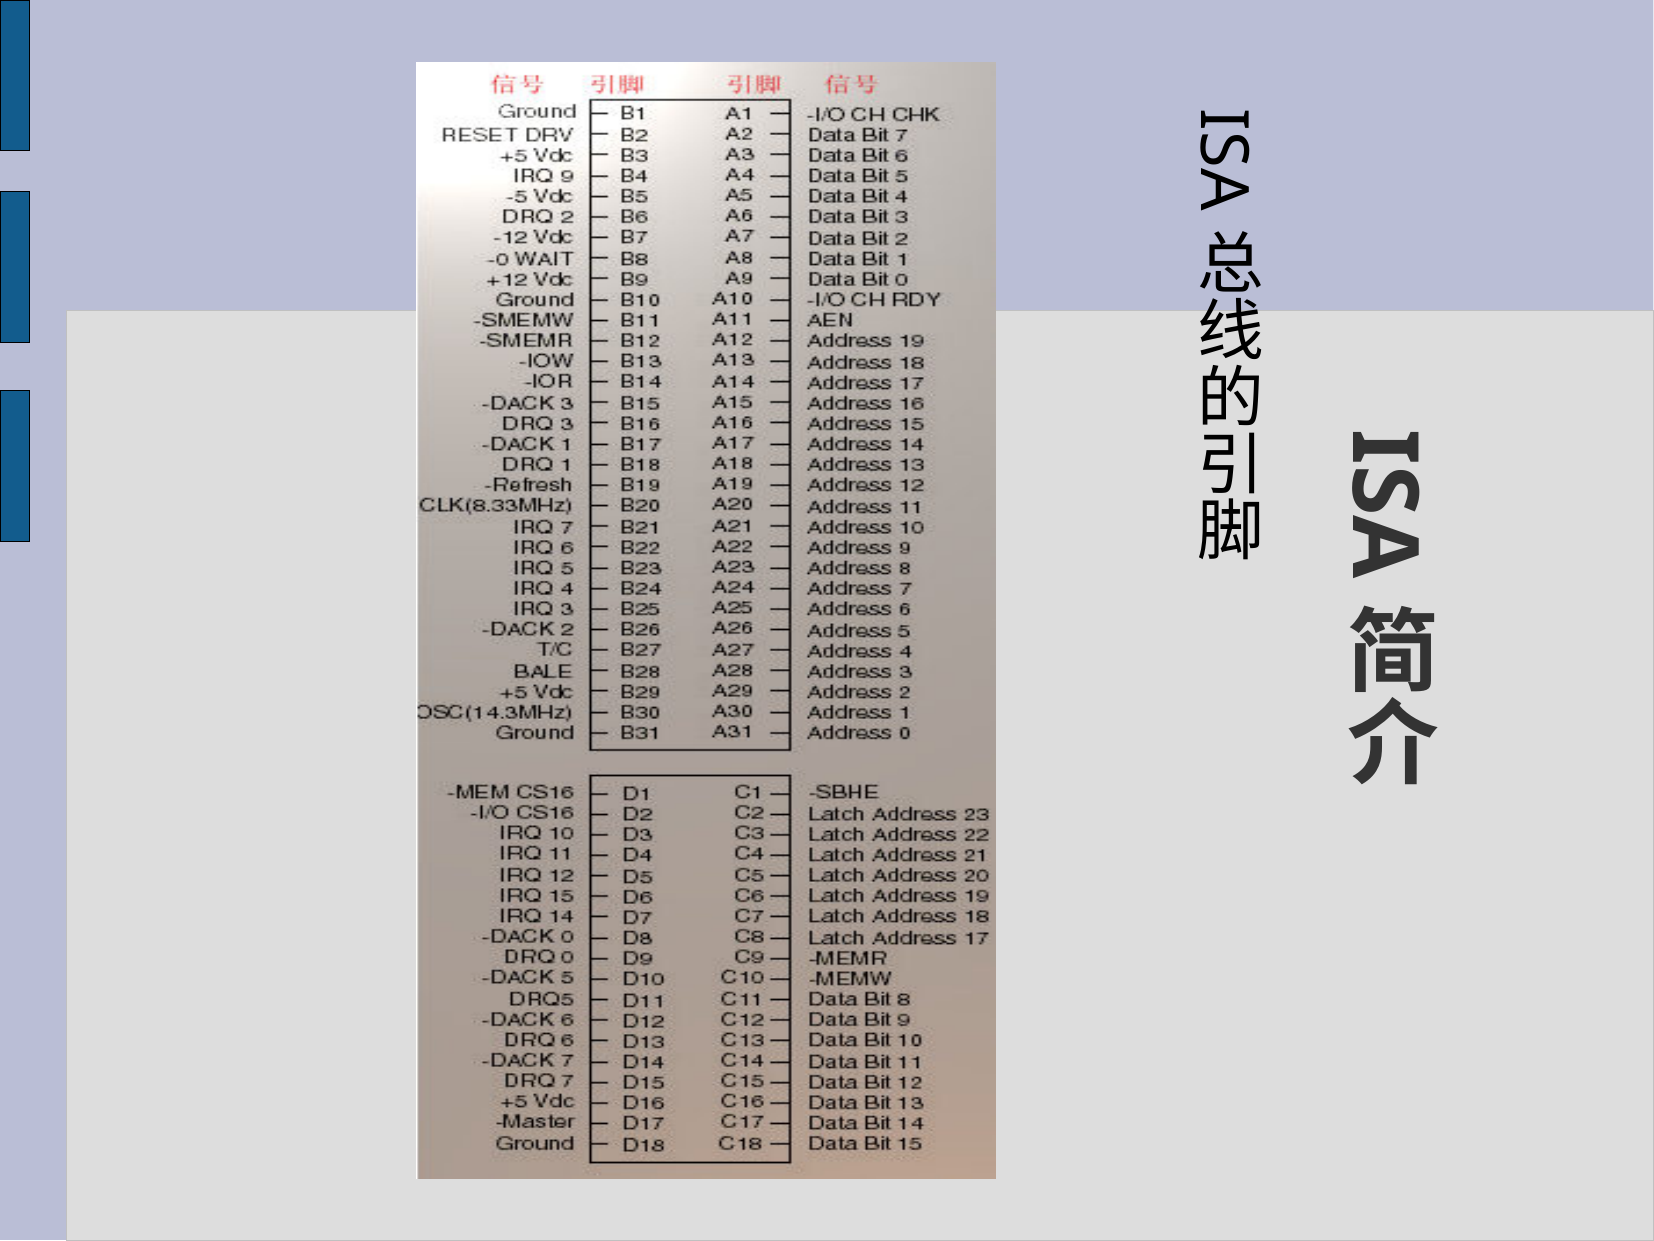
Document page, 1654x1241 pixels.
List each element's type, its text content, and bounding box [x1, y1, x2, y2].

list ISA总线的引脚 [121, 91, 1279, 873]
title ISA简介 [1326, 91, 1534, 1126]
picture [416, 873, 996, 1179]
picture [416, 62, 996, 91]
